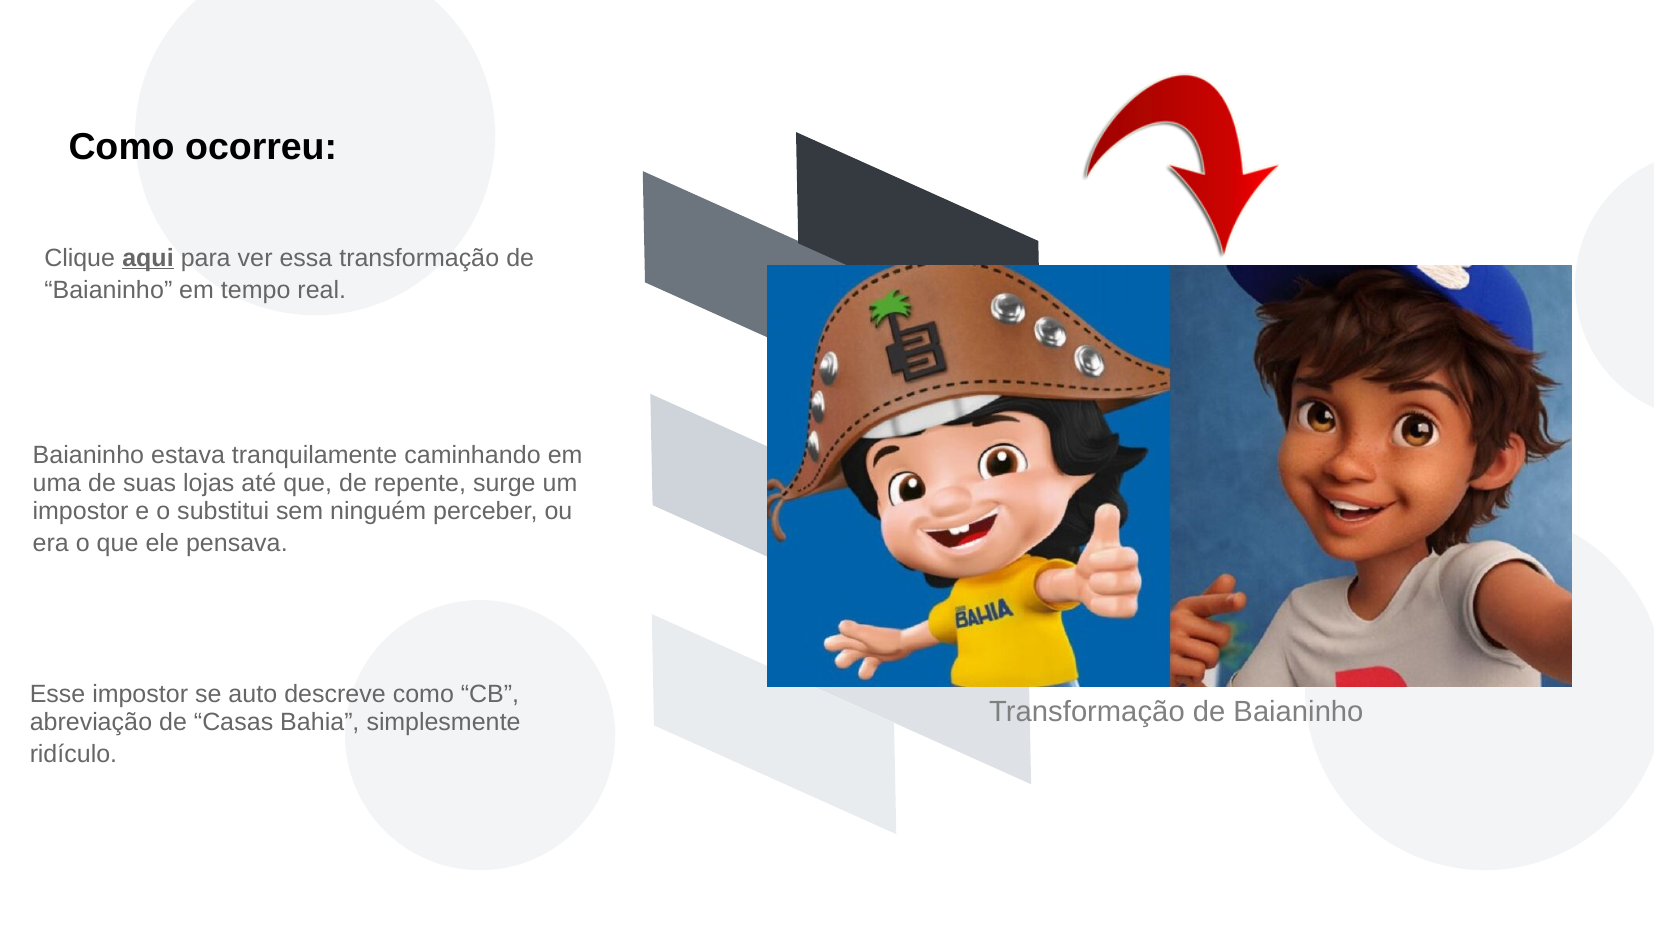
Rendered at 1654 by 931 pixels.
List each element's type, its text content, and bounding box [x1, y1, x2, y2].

text_box Baianinho estava tranquilamente caminhando em uma de suas lojas até que, de repente, surge um impostor e o substitui sem ninguém perceber, ou era o que ele pensava. [18, 432, 621, 618]
text_box Transformação de Baianinho [974, 687, 1447, 768]
text_box Clique aqui para ver essa transformação de “Baianinho” em tempo real. [29, 236, 585, 359]
text_box Como ocorreu: [53, 118, 384, 184]
picture [767, 58, 1572, 687]
text_box Esse impostor se auto descreve como “CB”, abreviação de “Casas Bahia”, simplesmente ridículo. [15, 672, 571, 796]
